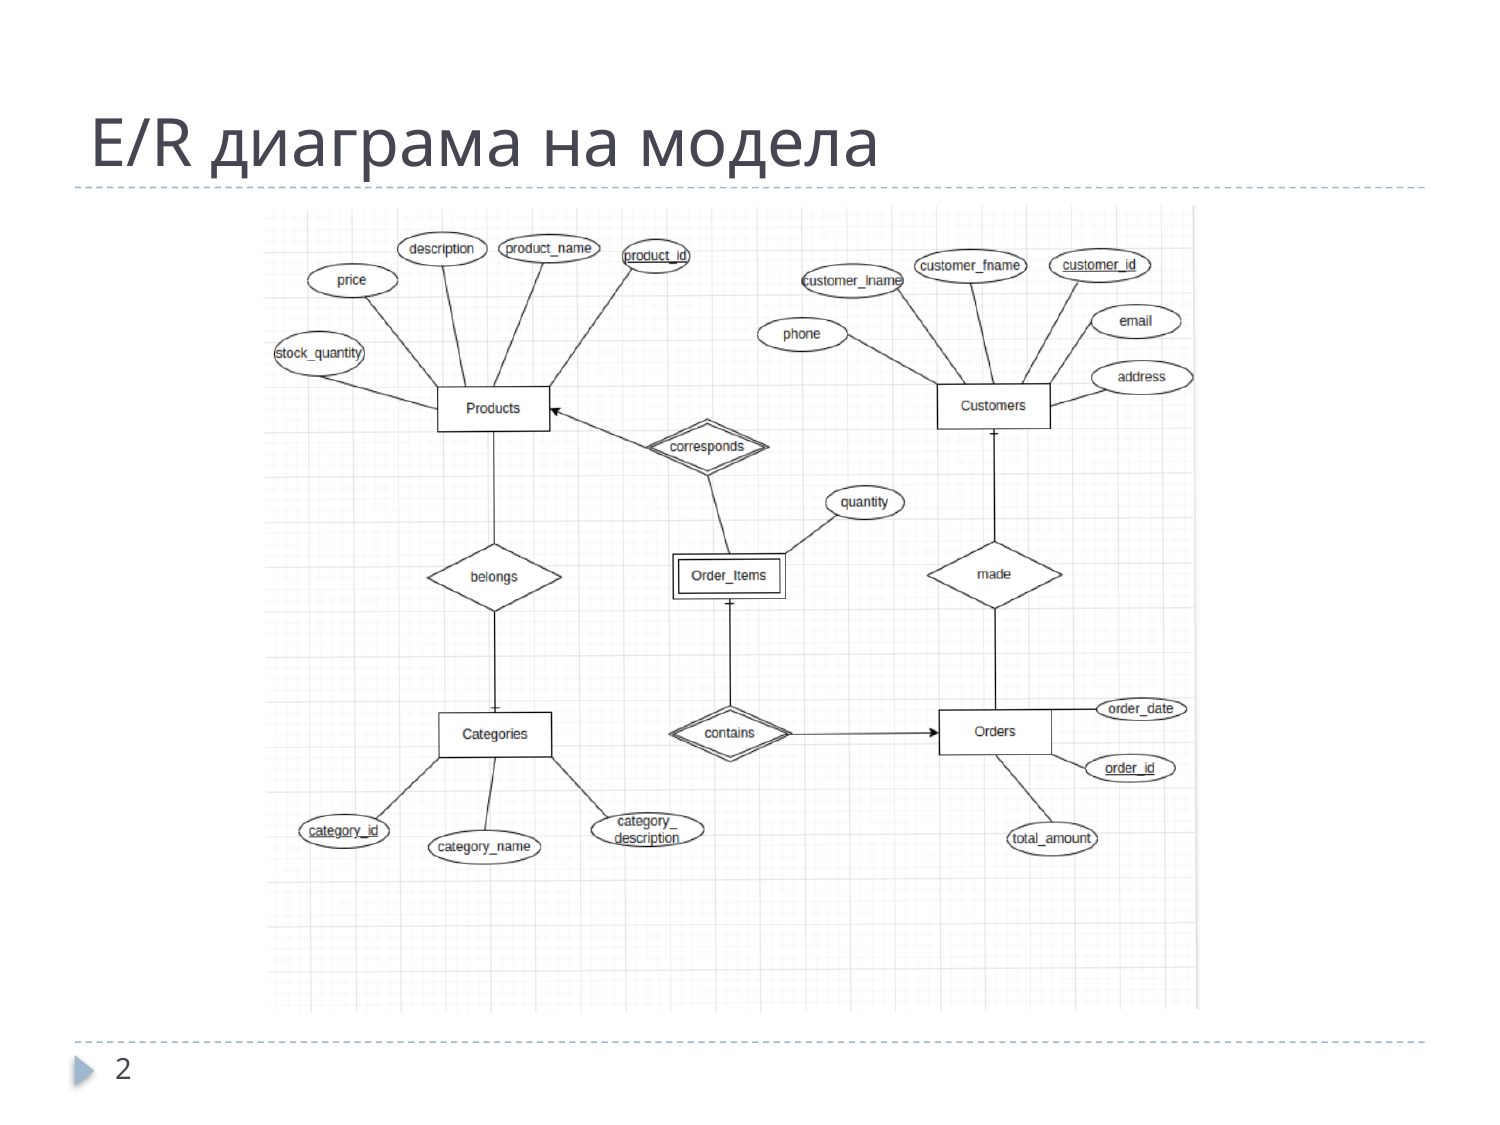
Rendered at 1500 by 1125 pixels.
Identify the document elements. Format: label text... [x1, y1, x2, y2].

picture [262, 204, 1201, 1013]
title E/R диаграма на модела [75, 24, 1425, 188]
